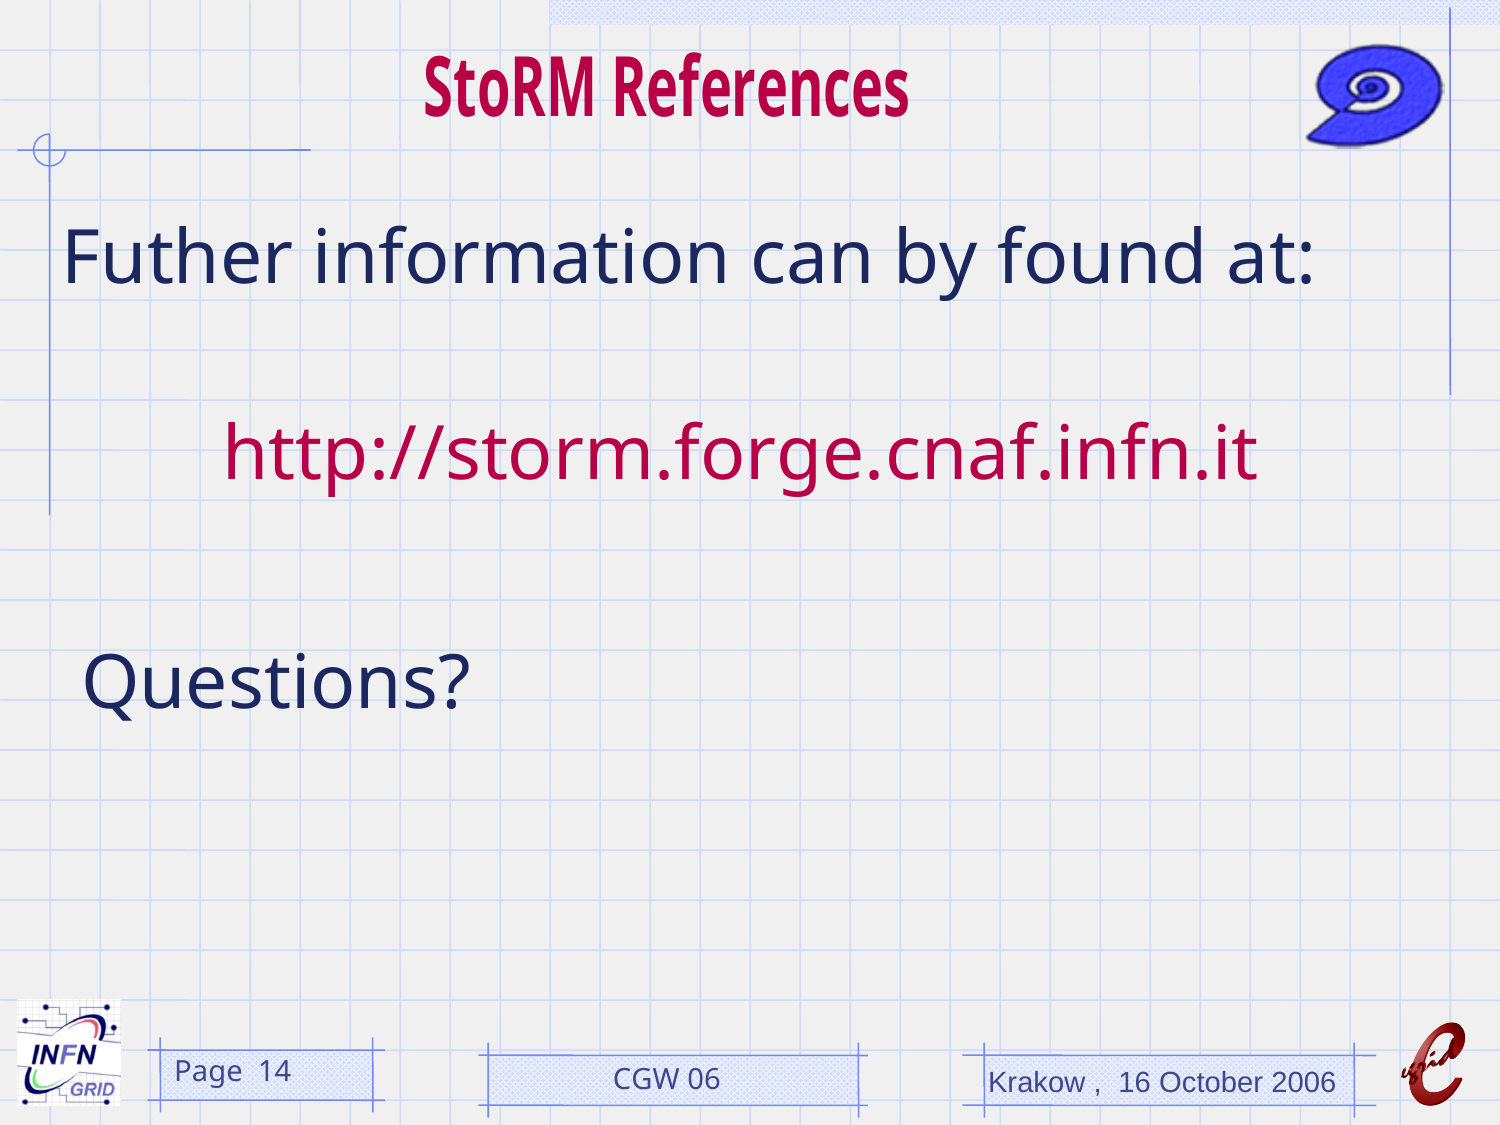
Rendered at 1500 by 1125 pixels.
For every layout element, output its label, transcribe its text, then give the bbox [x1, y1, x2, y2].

picture [17, 999, 121, 1106]
picture [1305, 43, 1445, 149]
picture [985, 1056, 1353, 1104]
picture [489, 1056, 857, 1104]
title StoRM References [53, 18, 1282, 149]
list Futher information can by found at: http://storm.forge.cnaf.infn.it Questions? [29, 196, 1436, 965]
picture [161, 1051, 372, 1099]
picture [1376, 1020, 1495, 1118]
picture [549, 0, 1500, 25]
